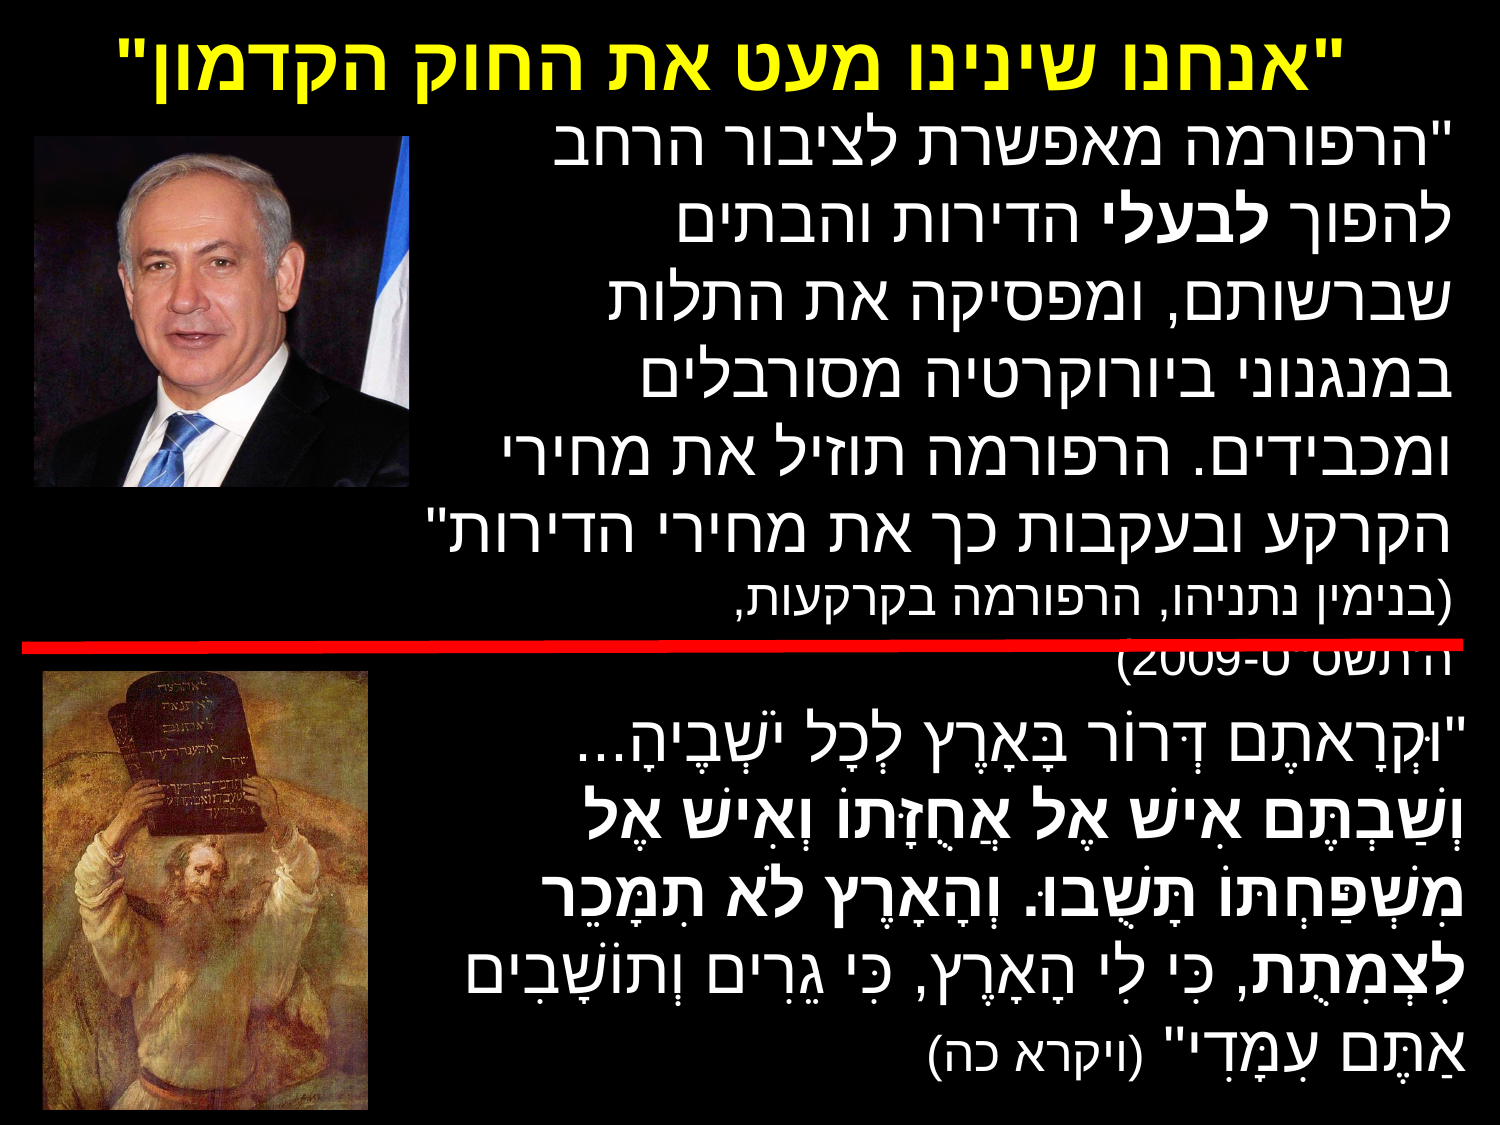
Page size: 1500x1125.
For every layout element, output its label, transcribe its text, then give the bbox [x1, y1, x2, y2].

text_box [42, 671, 368, 1110]
text_box "אנחנו שינינו מעט את החוק הקדמון" [34, 0, 1428, 146]
text_box "הרפורמה מאפשרת לציבור הרחב להפוך לבעלי הדירות והבתים שברשותם, ומפסיקה את התלות במנגנוני ביורוקרטיה מסורבלים ומכבידים. הרפורמה תוזיל את מחירי הקרקע ובעקבות כך את מחירי הדירות" (בנימין נתניהו, הרפורמה בקרקעות, ה'תשס"ט-2009) [374, 85, 1470, 644]
text_box [34, 146, 410, 487]
text_box "וּקְרָאתֶם דְּרוֹר בָּאָרֶץ לְכָל יֹשְׁבֶיהָ... וְשַׁבְתֶּם אִישׁ אֶל אֲחֻזָּתוֹ וְאִישׁ אֶל מִשְׁפַּחְתּוֹ תָּשֻׁבוּ. וְהָאָרֶץ לֹא תִמָּכֵר לִצְמִתֻת, כִּי לִי הָאָרֶץ, כִּי גֵרִים וְתוֹשָׁבִים אַתֶּם עִמָּדִי" (ויקרא כה) [412, 644, 1483, 1125]
